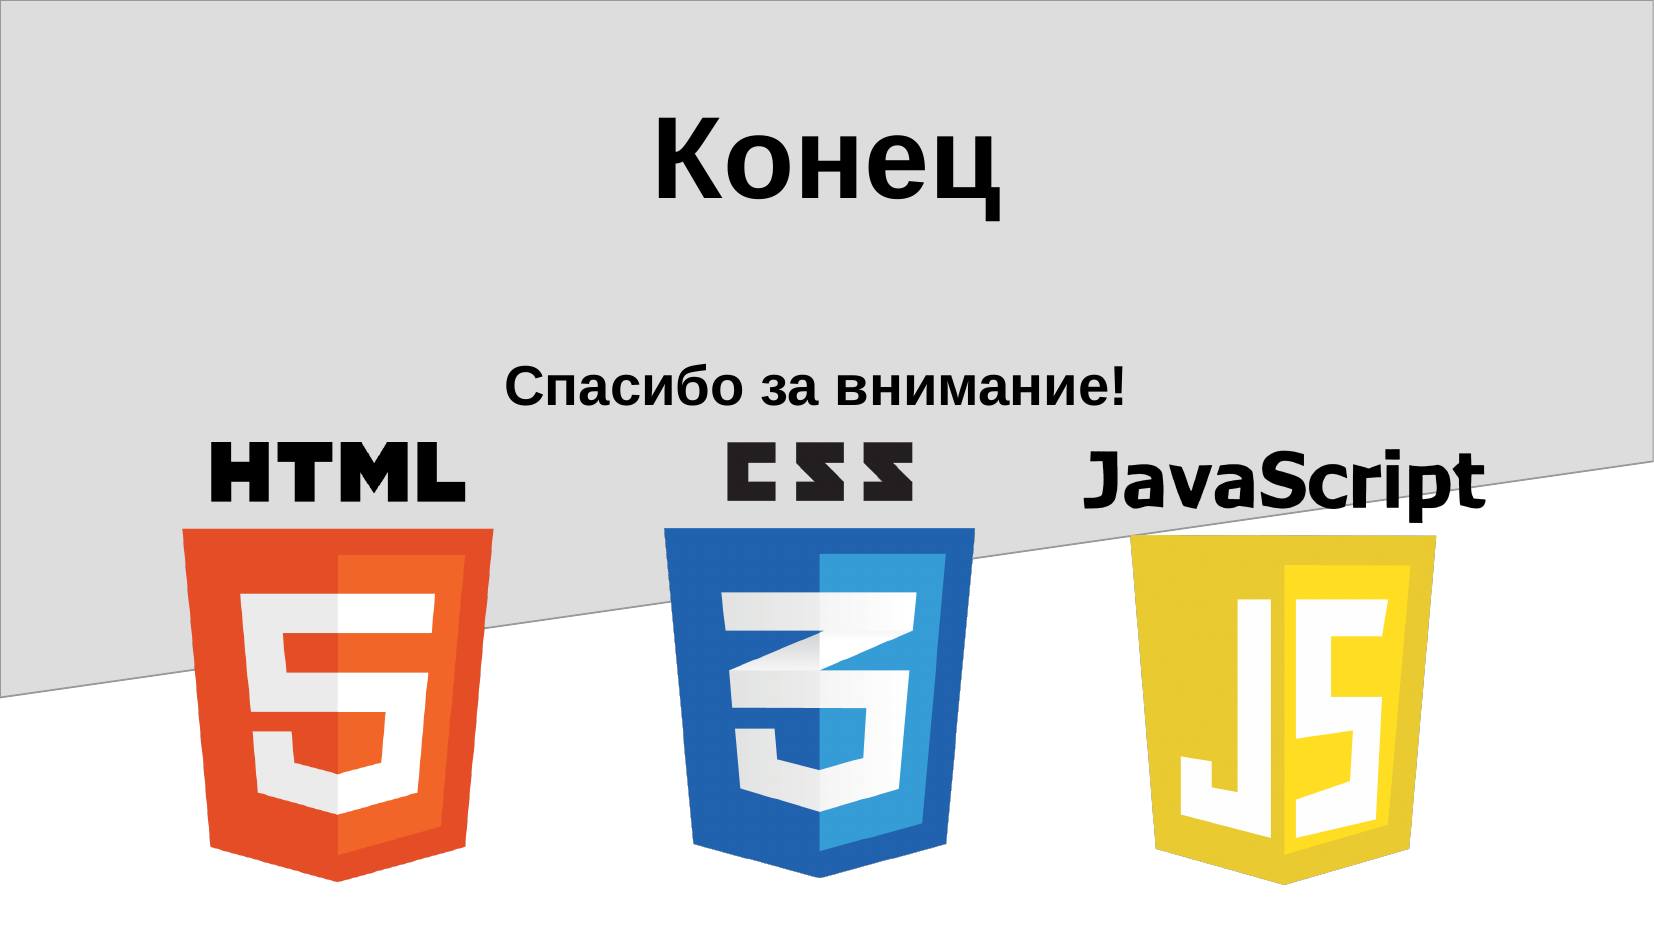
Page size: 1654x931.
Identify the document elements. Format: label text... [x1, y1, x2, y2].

title Конец [88, 79, 1565, 237]
picture [664, 442, 1654, 892]
picture [118, 442, 557, 882]
list Спасибо за внимание! [59, 354, 1503, 591]
